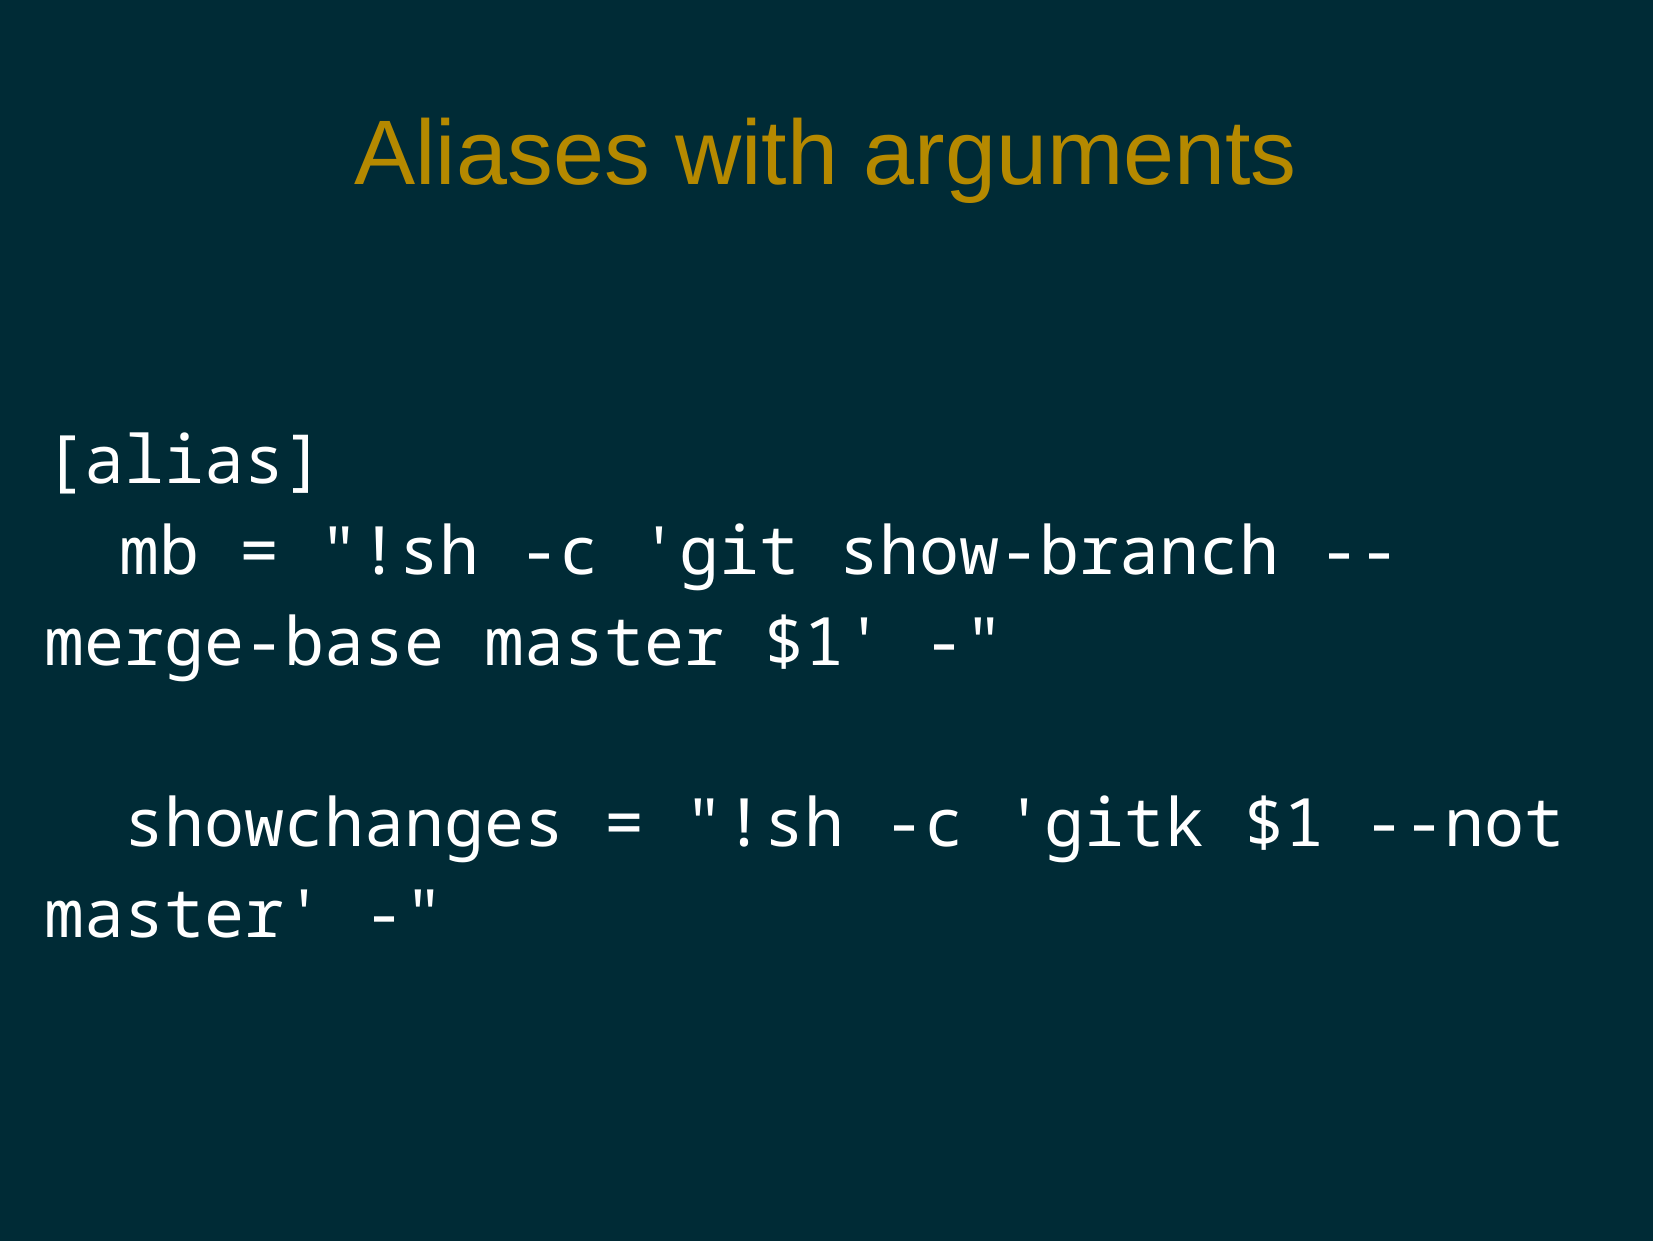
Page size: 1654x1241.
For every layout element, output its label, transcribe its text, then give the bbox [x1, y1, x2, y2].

text_box [alias] mb = "!sh -c 'git show-branch --merge-base master $1' -" showchanges = "!sh -c 'gitk $1 --not master' -" [30, 405, 1636, 946]
title Aliases with arguments [82, 49, 1571, 257]
